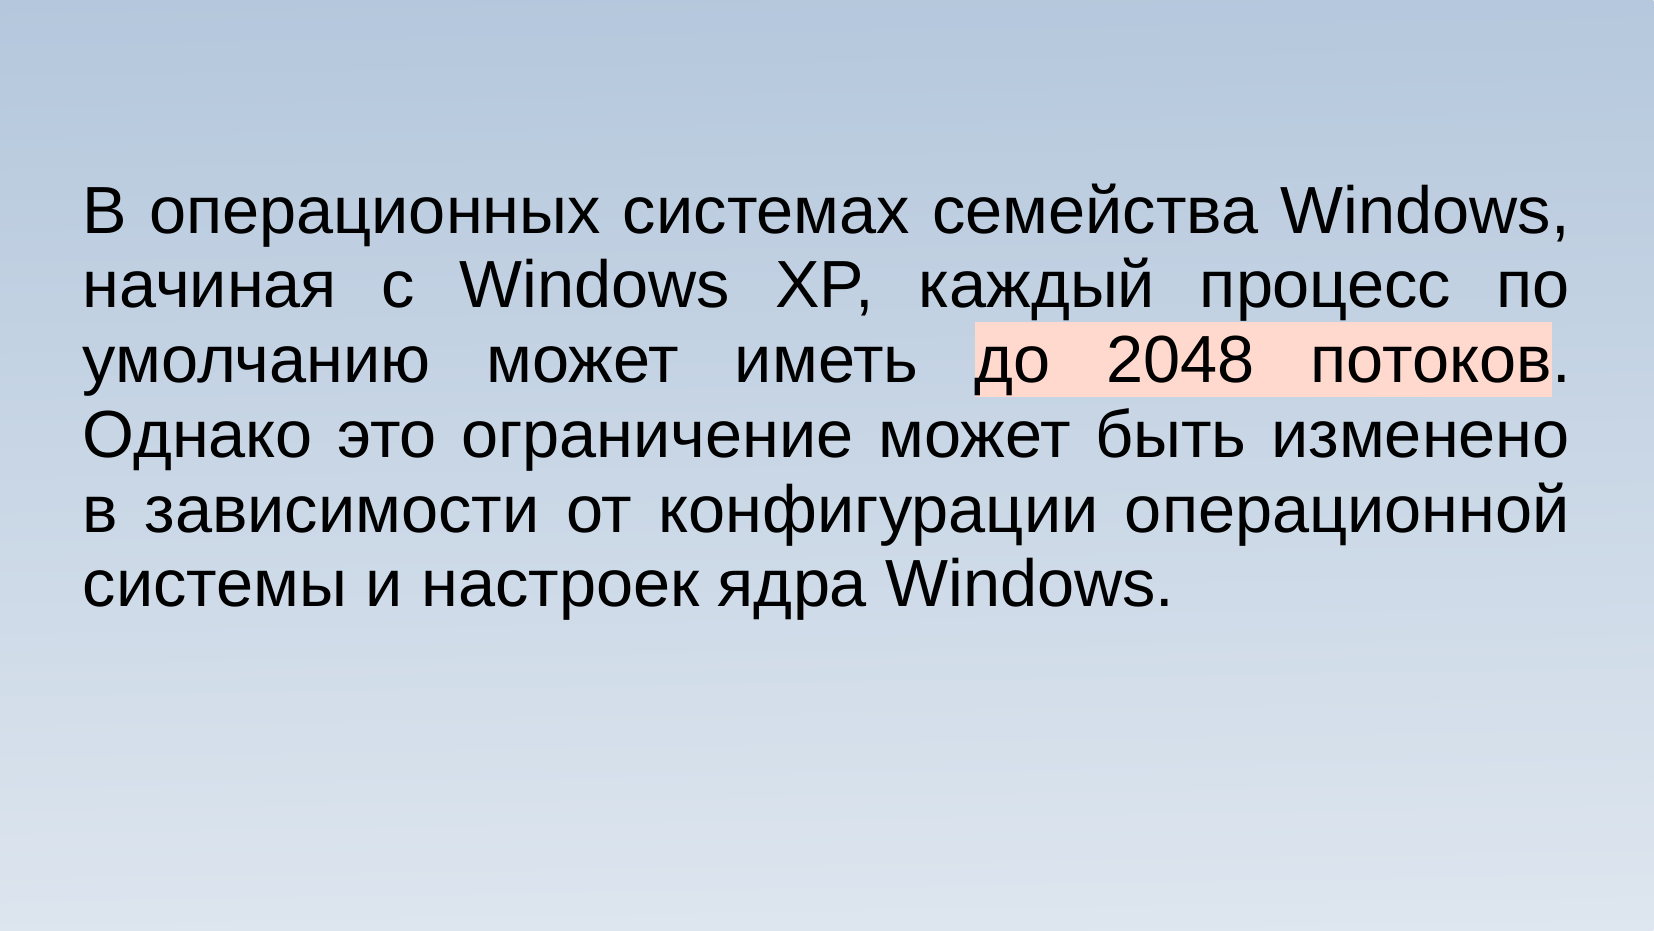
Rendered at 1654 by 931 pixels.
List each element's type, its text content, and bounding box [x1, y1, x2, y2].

subtitle В операционных системах семейства Windows, начиная с Windows XP, каждый процесс по умолчанию может иметь до 2048 потоков. Однако это ограничение может быть изменено в зависимости от конфигурации операционной системы и настроек ядра Windows. [82, 37, 1571, 757]
